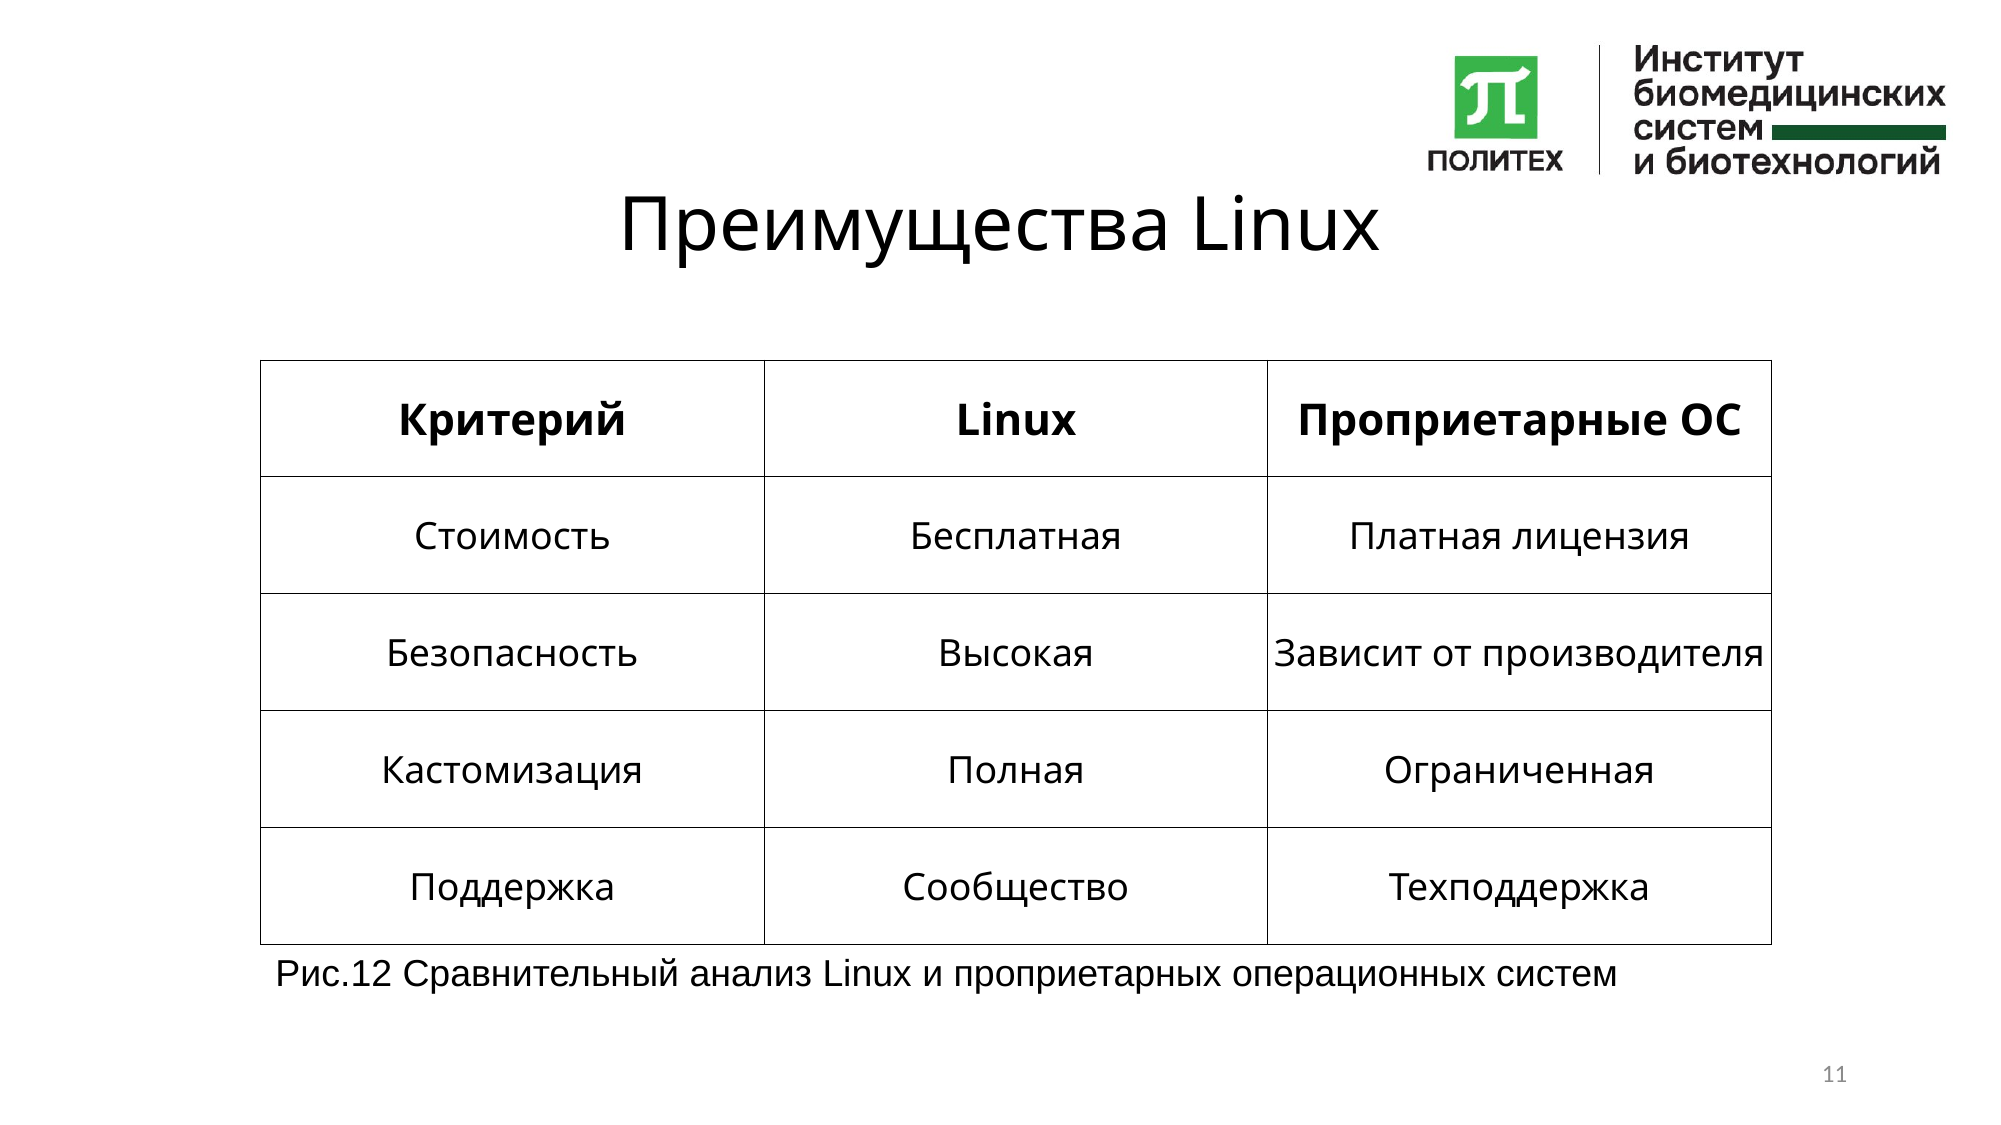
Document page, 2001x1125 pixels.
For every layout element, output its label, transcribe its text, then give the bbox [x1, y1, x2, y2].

table_header Linux [765, 361, 1267, 476]
table_cell Техподдержка [1268, 828, 1771, 944]
table_header Проприетарные ОС [1268, 361, 1771, 476]
table_cell Зависит от производителя [1268, 594, 1771, 710]
table_cell Кастомизация [261, 711, 764, 827]
table_cell Высокая [765, 594, 1267, 710]
table_cell Безопасность [261, 594, 764, 710]
table_cell Поддержка [261, 828, 764, 944]
table_header Критерий [261, 361, 764, 476]
table_cell Бесплатная [765, 477, 1267, 593]
table_cell Стоимость [261, 477, 764, 593]
picture [1387, 23, 1976, 118]
table_cell Сообщество [765, 828, 1267, 944]
table_cell Платная лицензия [1268, 477, 1771, 593]
table_cell Полная [765, 711, 1267, 827]
text_box Рис.12 Сравнительный анализ Linux и проприетарных операционных систем [260, 944, 1767, 1125]
text_box Преимущества Linux [0, 118, 2000, 325]
table_cell Ограниченная [1268, 711, 1771, 827]
